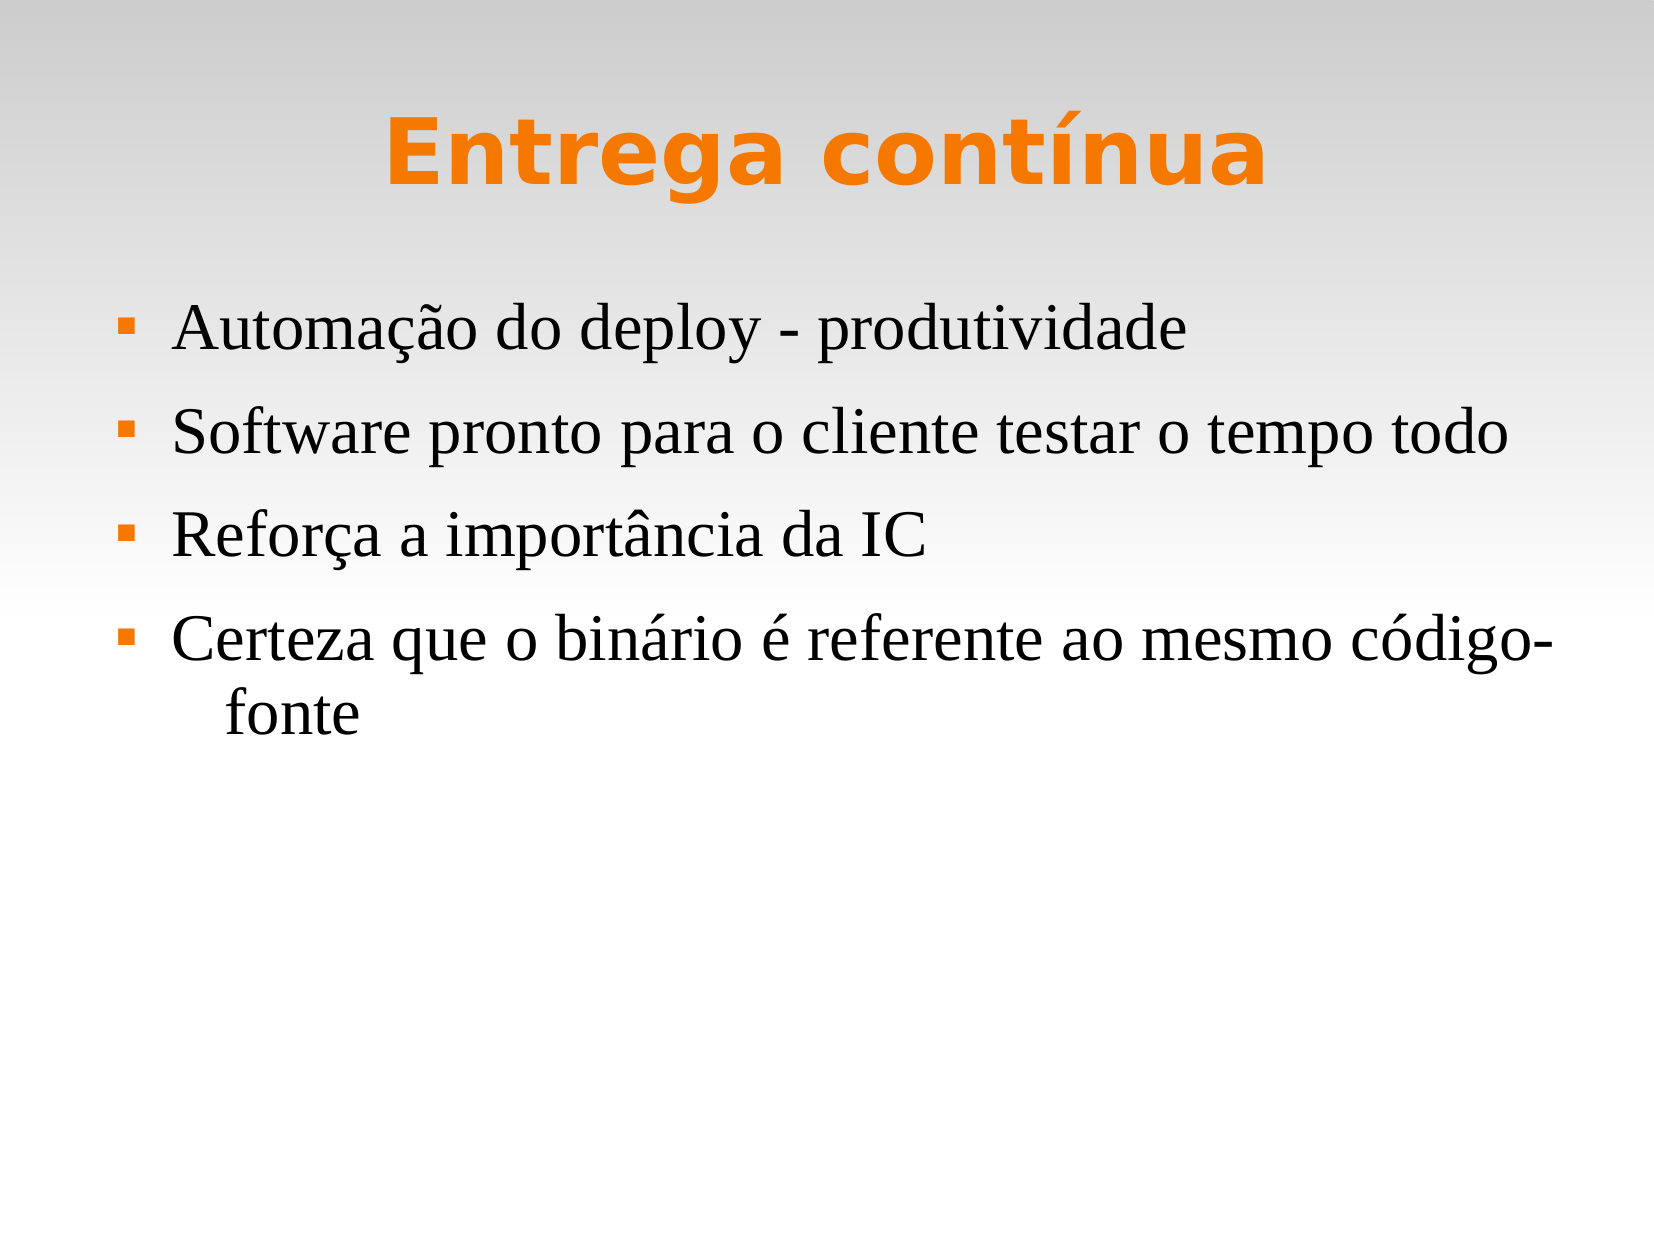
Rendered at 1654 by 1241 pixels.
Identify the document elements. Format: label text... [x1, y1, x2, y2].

list Automação do deploy - produtividade Software pronto para o cliente testar o tempo todo Reforça a importância da IC Certeza que o binário é referente ao mesmo código-fonte [82, 290, 1571, 1094]
title Entrega contínua [82, 56, 1571, 250]
